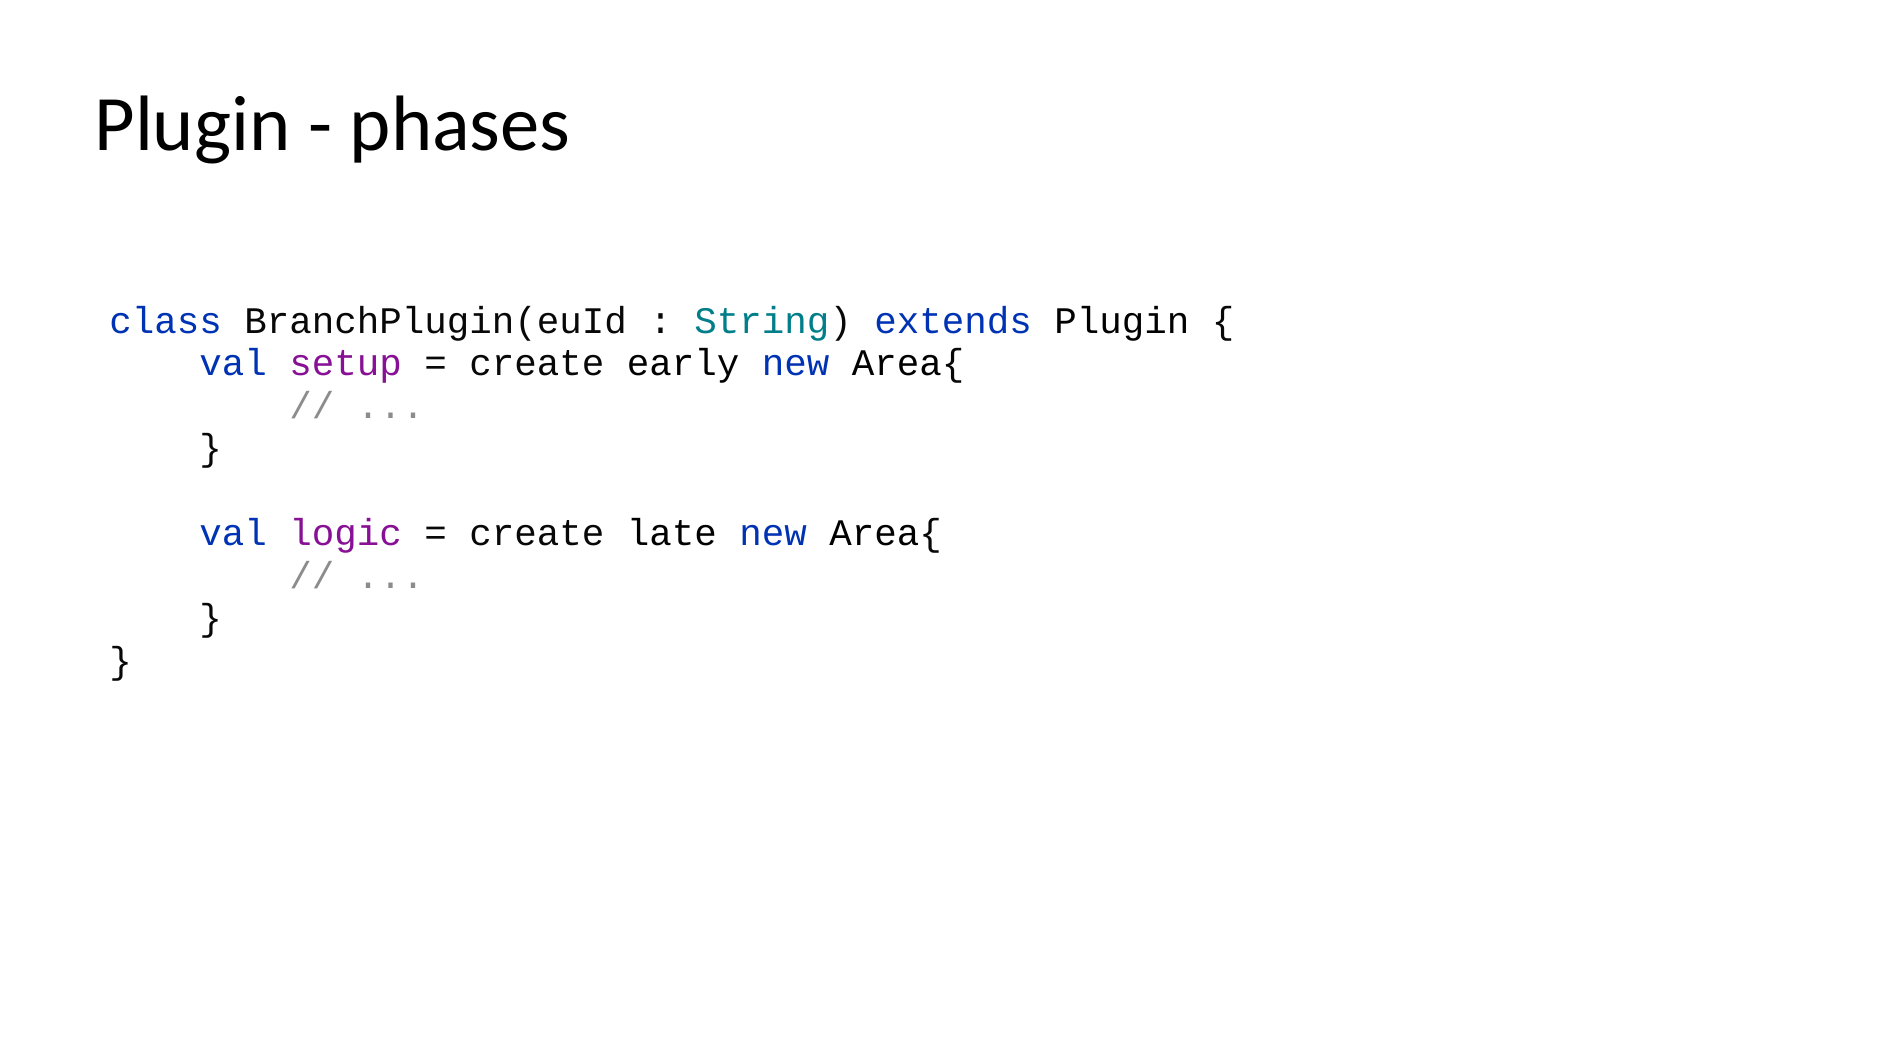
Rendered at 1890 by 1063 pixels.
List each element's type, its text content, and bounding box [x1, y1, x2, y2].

text_box class BranchPlugin(euId : String) extends Plugin { val setup = create early new Area{ // ... } val logic = create late new Area{ // ... } } [94, 209, 1890, 875]
title Plugin - phases [94, 42, 1796, 220]
